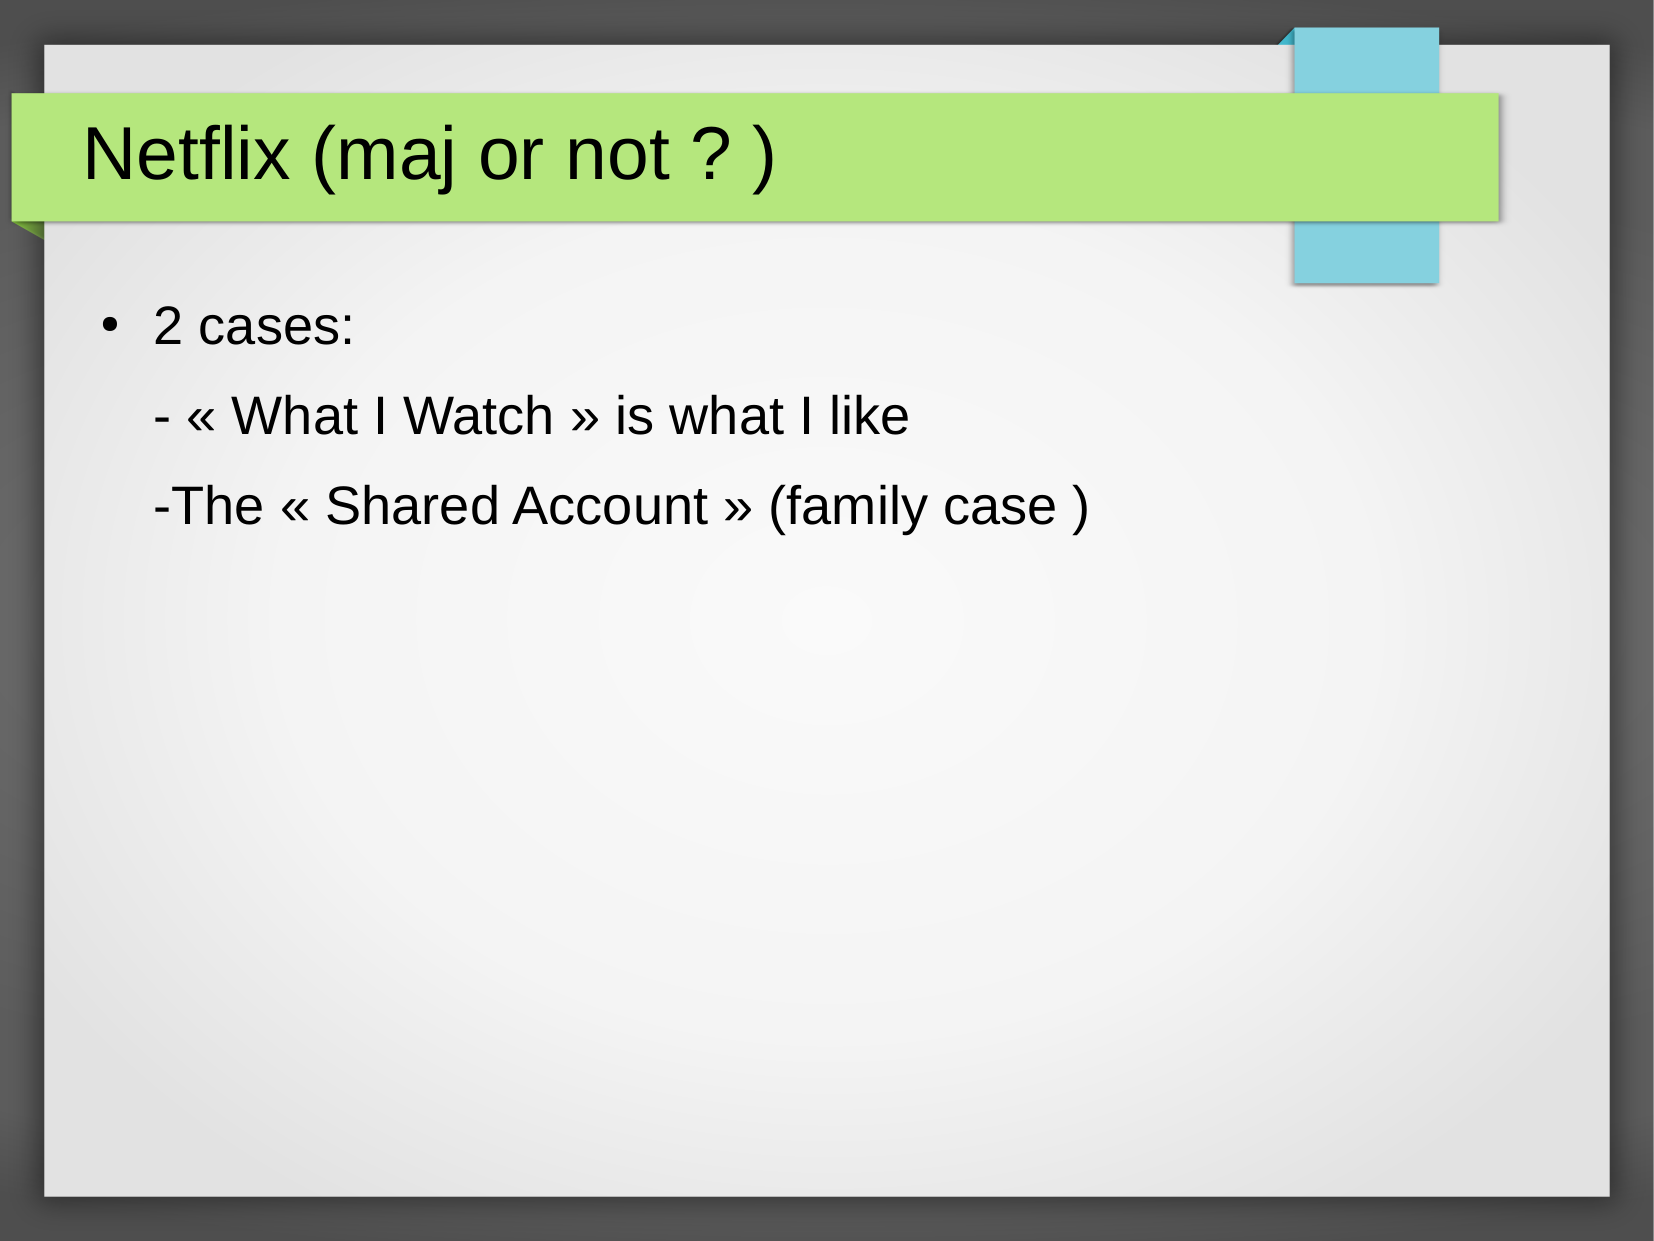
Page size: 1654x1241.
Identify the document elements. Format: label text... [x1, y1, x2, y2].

picture [0, 0, 1654, 1241]
list 2 cases: - « What I Watch » is what I like -The « Shared Account » (family case ) [82, 295, 1571, 1015]
title Netflix (maj or not ? ) [82, 94, 1264, 213]
